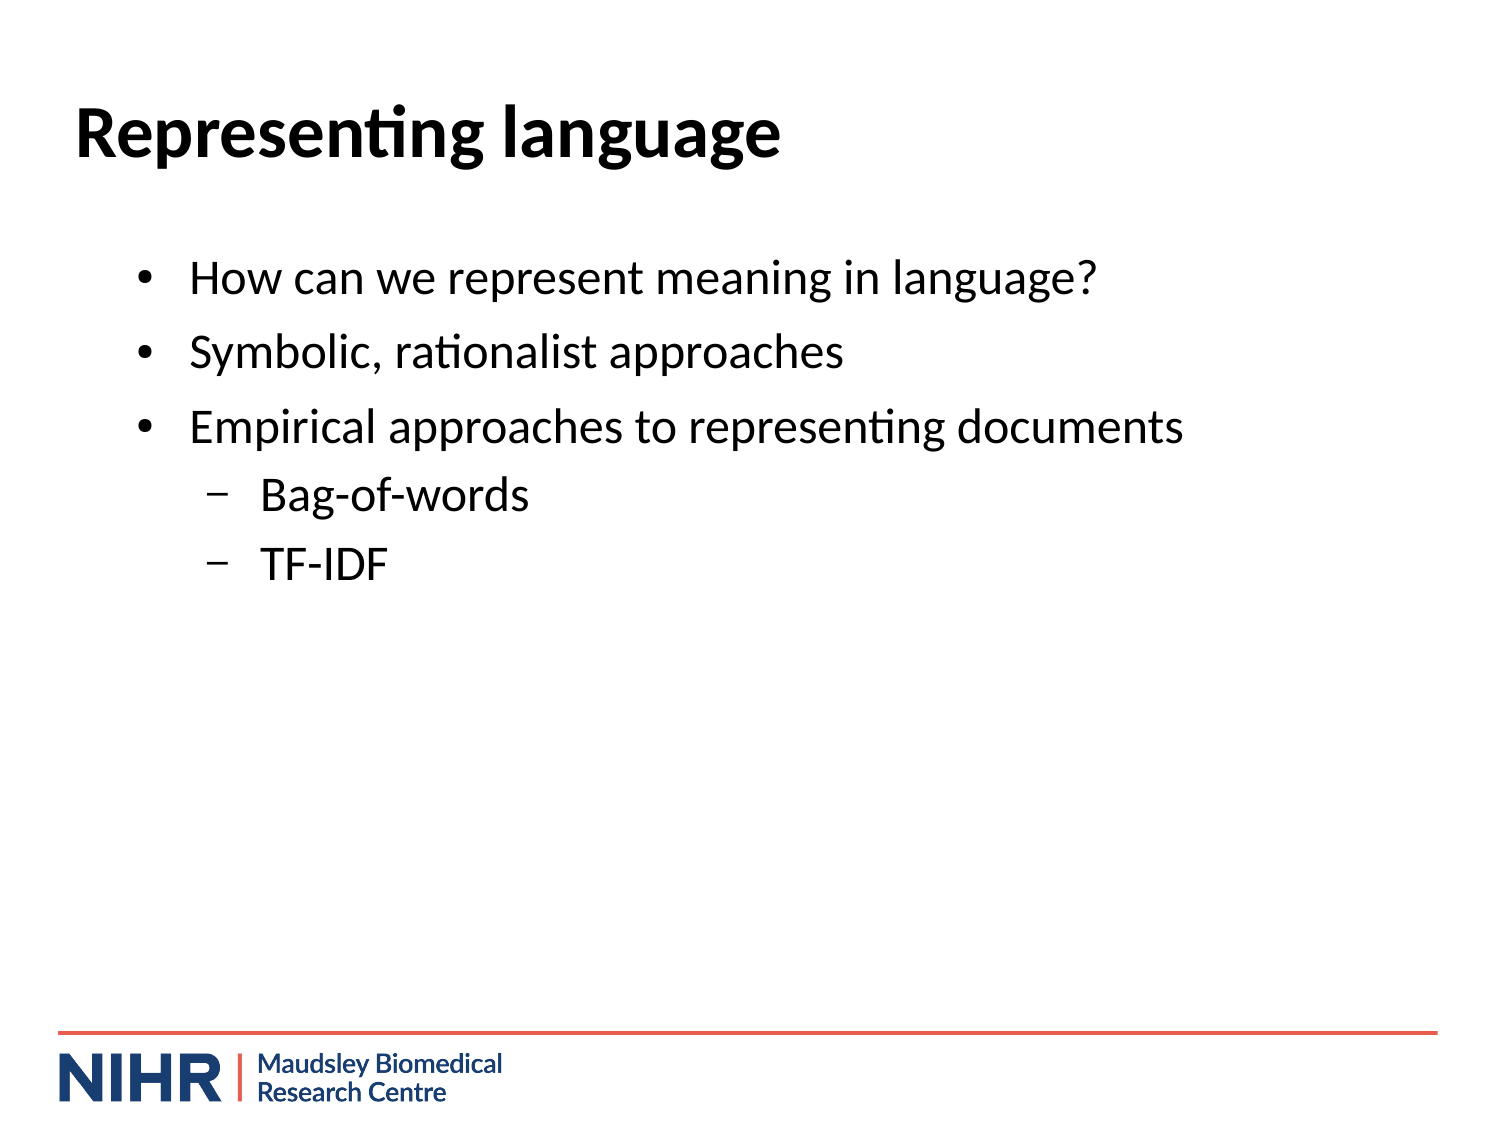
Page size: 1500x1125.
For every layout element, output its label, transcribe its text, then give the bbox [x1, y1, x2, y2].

list How can we represent meaning in language? Symbolic, rationalist approaches Empirical approaches to representing documents Bag-of-words TF-IDF [118, 258, 1394, 922]
picture [29, 1018, 531, 1125]
title Representing language [75, 41, 1425, 237]
